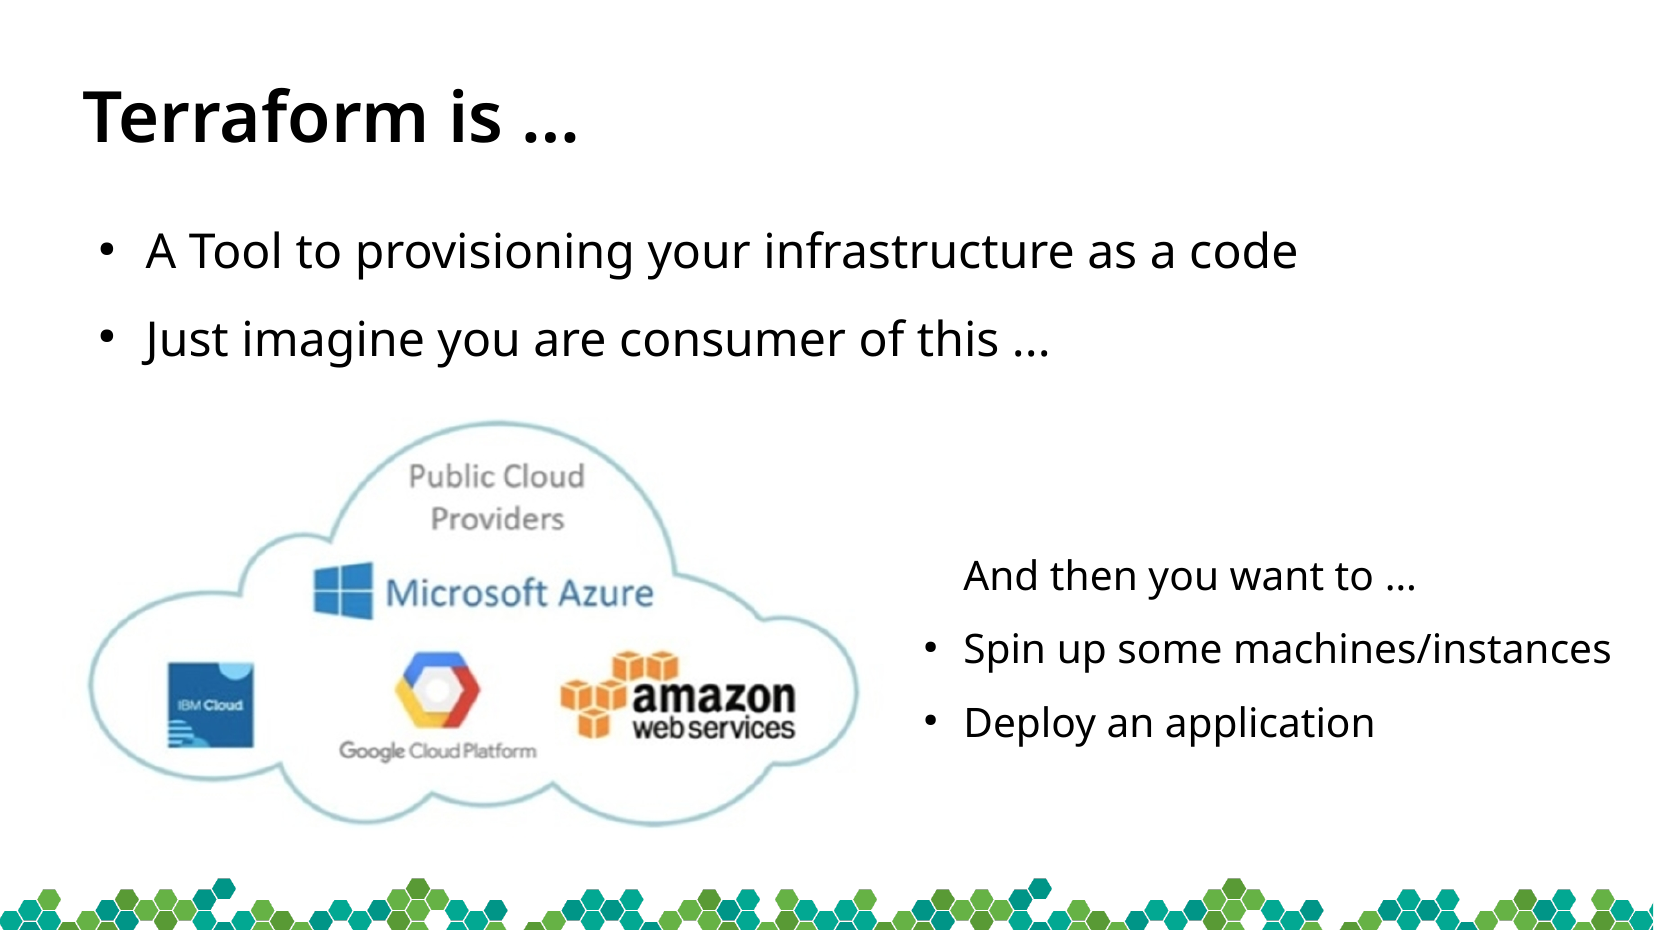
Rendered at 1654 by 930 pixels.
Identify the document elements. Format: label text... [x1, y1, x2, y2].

picture [35, 390, 911, 849]
list A Tool to provisioning your infrastructure as a code Just imagine you are consumer of this ... [82, 217, 1387, 417]
list And then you want to … Spin up some machines/instances Deploy an application [910, 546, 1627, 754]
picture [0, 870, 1654, 930]
title Terraform is … [82, 37, 1571, 193]
